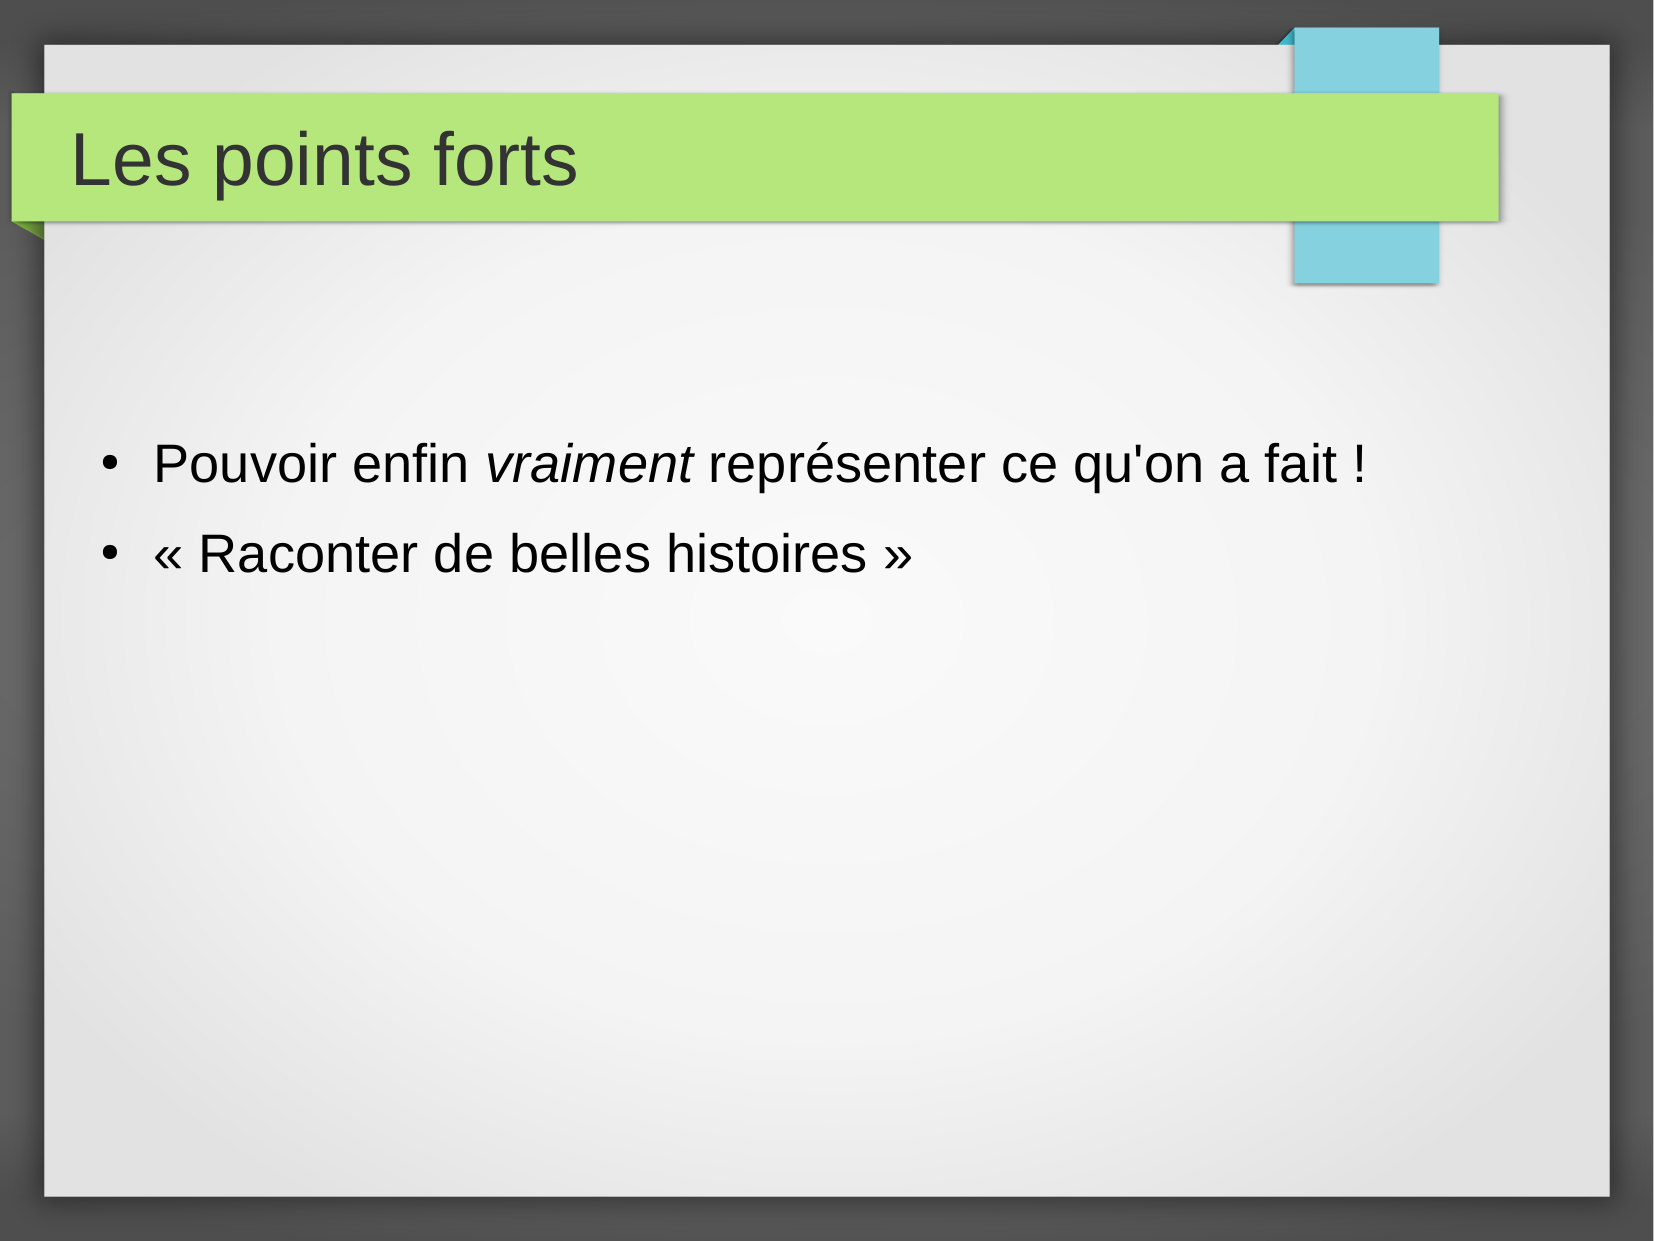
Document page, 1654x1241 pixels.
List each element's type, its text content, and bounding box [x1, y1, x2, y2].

title Les points forts [70, 106, 1229, 213]
picture [0, 0, 1654, 1241]
list Pouvoir enfin vraiment représenter ce qu'on a fait ! « Raconter de belles histoires » [82, 343, 1538, 1063]
